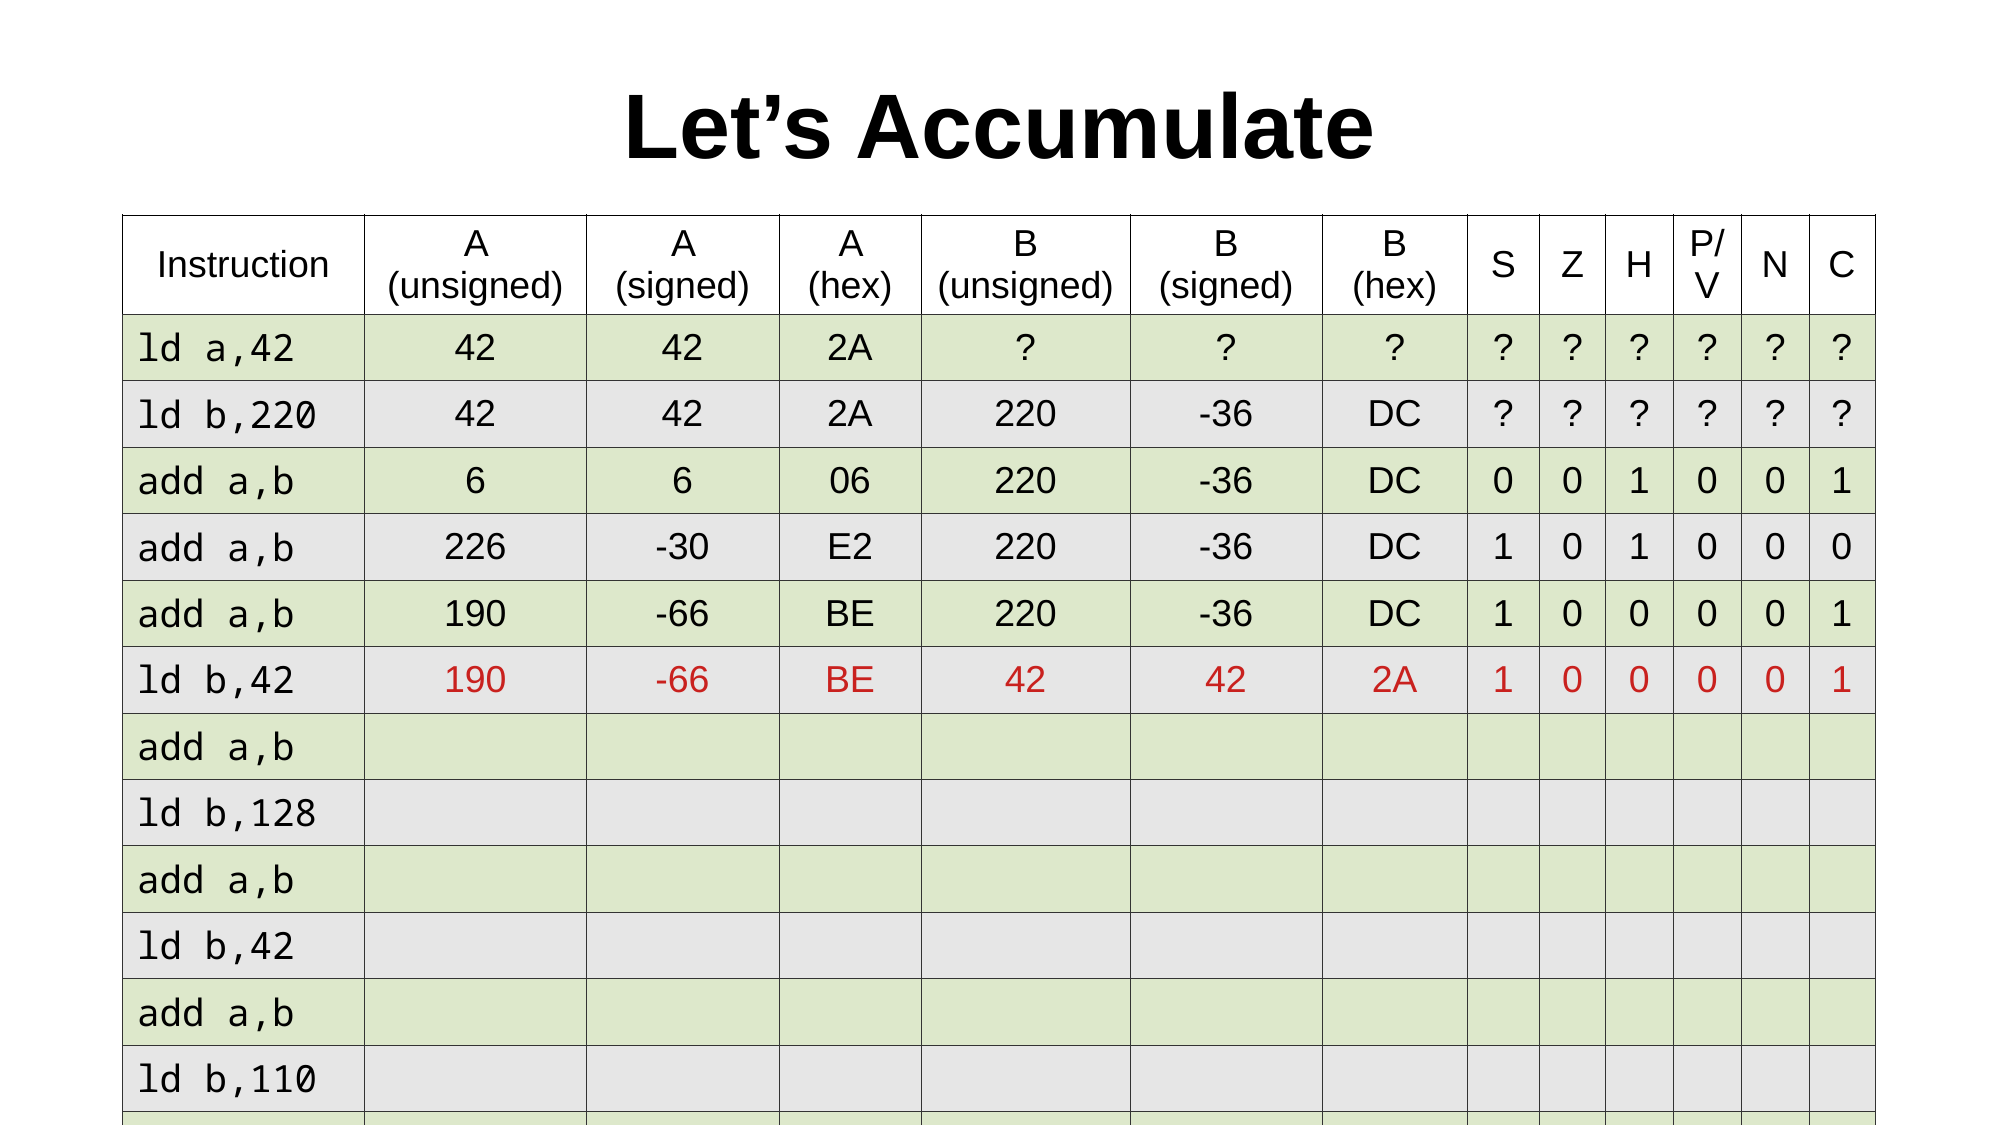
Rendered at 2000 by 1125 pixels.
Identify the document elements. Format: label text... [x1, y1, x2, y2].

table_cell 0 [1742, 647, 1809, 713]
table_cell [1674, 1112, 1741, 1125]
table_cell 0 [1742, 448, 1809, 513]
table_cell 0 [1810, 514, 1875, 580]
table_cell 1 [1810, 647, 1875, 713]
table_cell [1742, 979, 1809, 1045]
table_cell 220 [922, 381, 1130, 447]
table_cell [1810, 780, 1875, 845]
table_cell 0 [1742, 514, 1809, 580]
table_cell 42 [365, 381, 586, 447]
table_cell [922, 1046, 1130, 1111]
table_cell [1810, 714, 1875, 779]
table_cell DC [1323, 514, 1467, 580]
table_cell -36 [1131, 514, 1322, 580]
table_cell [922, 780, 1130, 845]
table_cell 226 [365, 514, 586, 580]
table_cell [780, 780, 921, 845]
table_cell ? [1540, 315, 1605, 380]
table_cell [1742, 846, 1809, 912]
table_cell 1 [1810, 448, 1875, 513]
table_cell 0 [1468, 448, 1539, 513]
table_cell [1131, 780, 1322, 845]
table_cell 06 [780, 448, 921, 513]
table_cell ? [1606, 381, 1673, 447]
table_cell [1131, 714, 1322, 779]
table_cell 0 [1540, 647, 1605, 713]
table_cell [1540, 1046, 1605, 1111]
table_cell -30 [587, 514, 779, 580]
table_cell [1810, 913, 1875, 978]
table_cell [1606, 1046, 1673, 1111]
table_cell 0 [1606, 581, 1673, 646]
table_cell 1 [1606, 448, 1673, 513]
table_cell 0 [1540, 581, 1605, 646]
table_header B (unsigned) [922, 216, 1130, 314]
table_cell [1131, 913, 1322, 978]
table_cell [365, 1112, 586, 1125]
table_cell [1742, 1046, 1809, 1111]
table_cell ld b,128 [123, 780, 364, 845]
table_cell [1540, 979, 1605, 1045]
table_cell add a,b [123, 448, 364, 513]
table_cell [1606, 714, 1673, 779]
table_cell [1674, 979, 1741, 1045]
table_cell [1323, 979, 1467, 1045]
table_cell DC [1323, 581, 1467, 646]
table_cell [1323, 714, 1467, 779]
table_cell ? [1742, 381, 1809, 447]
table_cell ? [1131, 315, 1322, 380]
table_cell [587, 1112, 779, 1125]
table_cell 190 [365, 647, 586, 713]
table_cell add a,b [123, 1112, 364, 1125]
table_cell [1674, 846, 1741, 912]
table_cell [365, 1046, 586, 1111]
table_cell add a,b [123, 714, 364, 779]
table_cell ? [922, 315, 1130, 380]
table_cell 0 [1540, 448, 1605, 513]
table_cell ? [1810, 381, 1875, 447]
table_cell ? [1674, 315, 1741, 380]
table_cell [780, 846, 921, 912]
table_cell add a,b [123, 846, 364, 912]
table_cell ? [1606, 315, 1673, 380]
table_cell ld b,220 [123, 381, 364, 447]
table_cell add a,b [123, 581, 364, 646]
table_cell 6 [365, 448, 586, 513]
table_cell [1468, 913, 1539, 978]
table_cell [1131, 979, 1322, 1045]
table_cell [1540, 846, 1605, 912]
table_cell -36 [1131, 581, 1322, 646]
table_header S [1468, 216, 1539, 314]
table_cell [1606, 780, 1673, 845]
table_cell 2A [780, 381, 921, 447]
table_cell [1323, 1112, 1467, 1125]
table_cell [1540, 780, 1605, 845]
table_header B (signed) [1131, 216, 1322, 314]
table_cell [1468, 1112, 1539, 1125]
table_cell ld b,42 [123, 913, 364, 978]
table_cell [780, 1046, 921, 1111]
table_header B (hex) [1323, 216, 1467, 314]
table_cell [1810, 846, 1875, 912]
table_header C [1810, 216, 1875, 314]
table_cell 42 [587, 381, 779, 447]
table_cell ? [1540, 381, 1605, 447]
table_cell [1540, 1112, 1605, 1125]
table_cell [1468, 979, 1539, 1045]
table_cell [587, 913, 779, 978]
table_header A (hex) [780, 216, 921, 314]
title Let’s Accumulate [137, 18, 1862, 215]
table_cell [1323, 780, 1467, 845]
table_cell [1323, 913, 1467, 978]
table_cell 1 [1468, 514, 1539, 580]
table_cell 1 [1468, 581, 1539, 646]
table_cell [922, 1112, 1130, 1125]
table_cell ? [1810, 315, 1875, 380]
table_cell [1323, 1046, 1467, 1111]
table_cell [1742, 714, 1809, 779]
table_cell [1674, 780, 1741, 845]
table_cell BE [780, 647, 921, 713]
table_cell [1674, 714, 1741, 779]
table_cell add a,b [123, 514, 364, 580]
table_cell 220 [922, 448, 1130, 513]
table_cell [1131, 1046, 1322, 1111]
table_cell ? [1468, 381, 1539, 447]
table_cell [1606, 1112, 1673, 1125]
table_cell [365, 714, 586, 779]
table_cell [1742, 780, 1809, 845]
table_cell 1 [1468, 647, 1539, 713]
table_cell [780, 1112, 921, 1125]
table_cell 0 [1742, 581, 1809, 646]
table_cell [365, 780, 586, 845]
table_cell 2A [780, 315, 921, 380]
table_header P/V [1674, 216, 1741, 314]
table_cell [1606, 846, 1673, 912]
table_cell 0 [1674, 448, 1741, 513]
table_cell add a,b [123, 979, 364, 1045]
table_cell [587, 846, 779, 912]
table_cell [1674, 913, 1741, 978]
table_header N [1742, 216, 1809, 314]
table_cell ld b,42 [123, 647, 364, 713]
table_cell 190 [365, 581, 586, 646]
table_cell 0 [1674, 581, 1741, 646]
table_cell 220 [922, 581, 1130, 646]
table_cell [587, 714, 779, 779]
table_cell BE [780, 581, 921, 646]
table_header Instruction [123, 216, 364, 314]
table_header H [1606, 216, 1673, 314]
table_cell 2A [1323, 647, 1467, 713]
table_cell [1540, 714, 1605, 779]
table_cell 42 [922, 647, 1130, 713]
table_cell [587, 979, 779, 1045]
table_cell -36 [1131, 448, 1322, 513]
table_cell 6 [587, 448, 779, 513]
table_cell ld a,42 [123, 315, 364, 380]
table_cell [1810, 1112, 1875, 1125]
table_cell ? [1742, 315, 1809, 380]
table_cell [922, 714, 1130, 779]
table_cell [1606, 913, 1673, 978]
table_cell [1742, 913, 1809, 978]
table_cell 0 [1674, 514, 1741, 580]
table_cell 42 [587, 315, 779, 380]
table_cell ? [1468, 315, 1539, 380]
table_cell [1131, 846, 1322, 912]
table_cell [1468, 714, 1539, 779]
table_cell 1 [1810, 581, 1875, 646]
table_cell [780, 979, 921, 1045]
table_cell DC [1323, 381, 1467, 447]
table_header Z [1540, 216, 1605, 314]
table_cell [1131, 1112, 1322, 1125]
table_cell [922, 979, 1130, 1045]
table_cell [1468, 846, 1539, 912]
table_cell 1 [1606, 514, 1673, 580]
table_header A (unsigned) [365, 216, 586, 314]
table_cell [780, 913, 921, 978]
table_cell [365, 913, 586, 978]
table_cell [1323, 846, 1467, 912]
table_cell [922, 913, 1130, 978]
table_cell 0 [1540, 514, 1605, 580]
table_cell ld b,110 [123, 1046, 364, 1111]
table_cell -66 [587, 581, 779, 646]
table_cell 0 [1674, 647, 1741, 713]
table_cell [1606, 979, 1673, 1045]
table_cell [587, 780, 779, 845]
table_cell [365, 846, 586, 912]
table_cell [1674, 1046, 1741, 1111]
table_cell 220 [922, 514, 1130, 580]
table_cell 0 [1606, 647, 1673, 713]
table_cell -36 [1131, 381, 1322, 447]
table_cell E2 [780, 514, 921, 580]
table_cell -66 [587, 647, 779, 713]
table_cell ? [1323, 315, 1467, 380]
table_cell [922, 846, 1130, 912]
table_cell [1468, 780, 1539, 845]
table_cell [1742, 1112, 1809, 1125]
table_cell ? [1674, 381, 1741, 447]
table_cell [1810, 979, 1875, 1045]
table_cell DC [1323, 448, 1467, 513]
table_cell [780, 714, 921, 779]
table_cell [1540, 913, 1605, 978]
table_cell [1468, 1046, 1539, 1111]
table_cell [1810, 1046, 1875, 1111]
table_cell [365, 979, 586, 1045]
table_cell 42 [365, 315, 586, 380]
table_header A (signed) [587, 216, 779, 314]
table_cell 42 [1131, 647, 1322, 713]
table_cell [587, 1046, 779, 1111]
